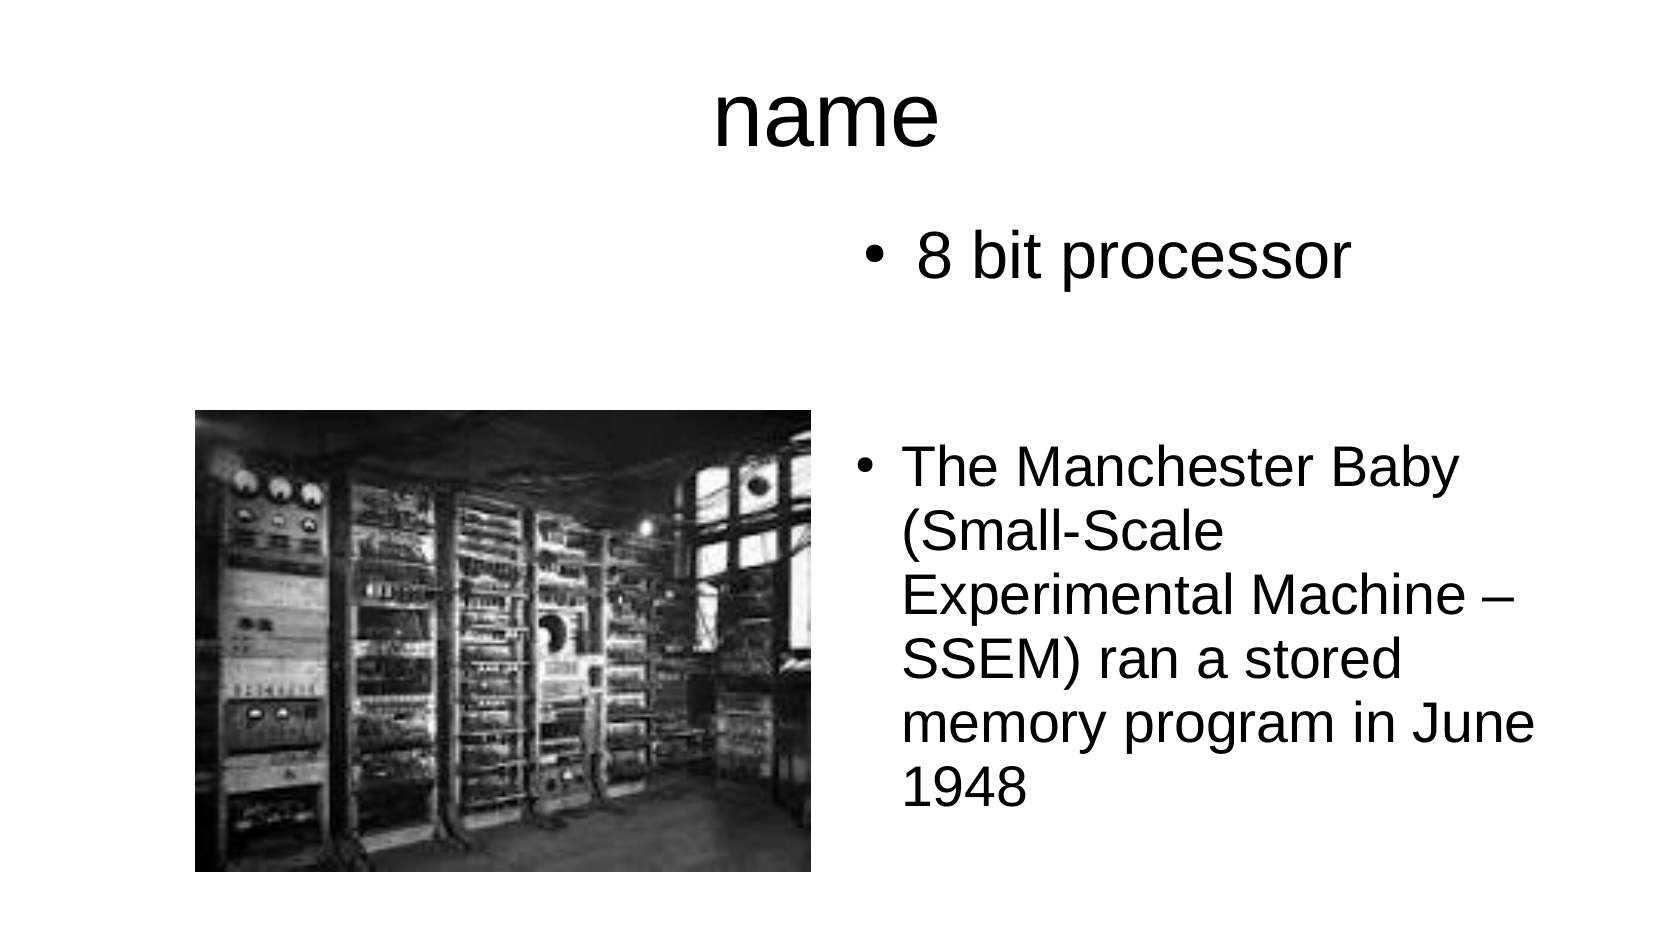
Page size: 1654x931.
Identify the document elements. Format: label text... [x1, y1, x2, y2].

list The Manchester Baby (Small-Scale Experimental Machine – SSEM) ran a stored memory program in June 1948 [840, 435, 1567, 823]
title name [82, 37, 1571, 193]
list 8 bit processor [845, 217, 1572, 758]
picture [195, 410, 811, 872]
